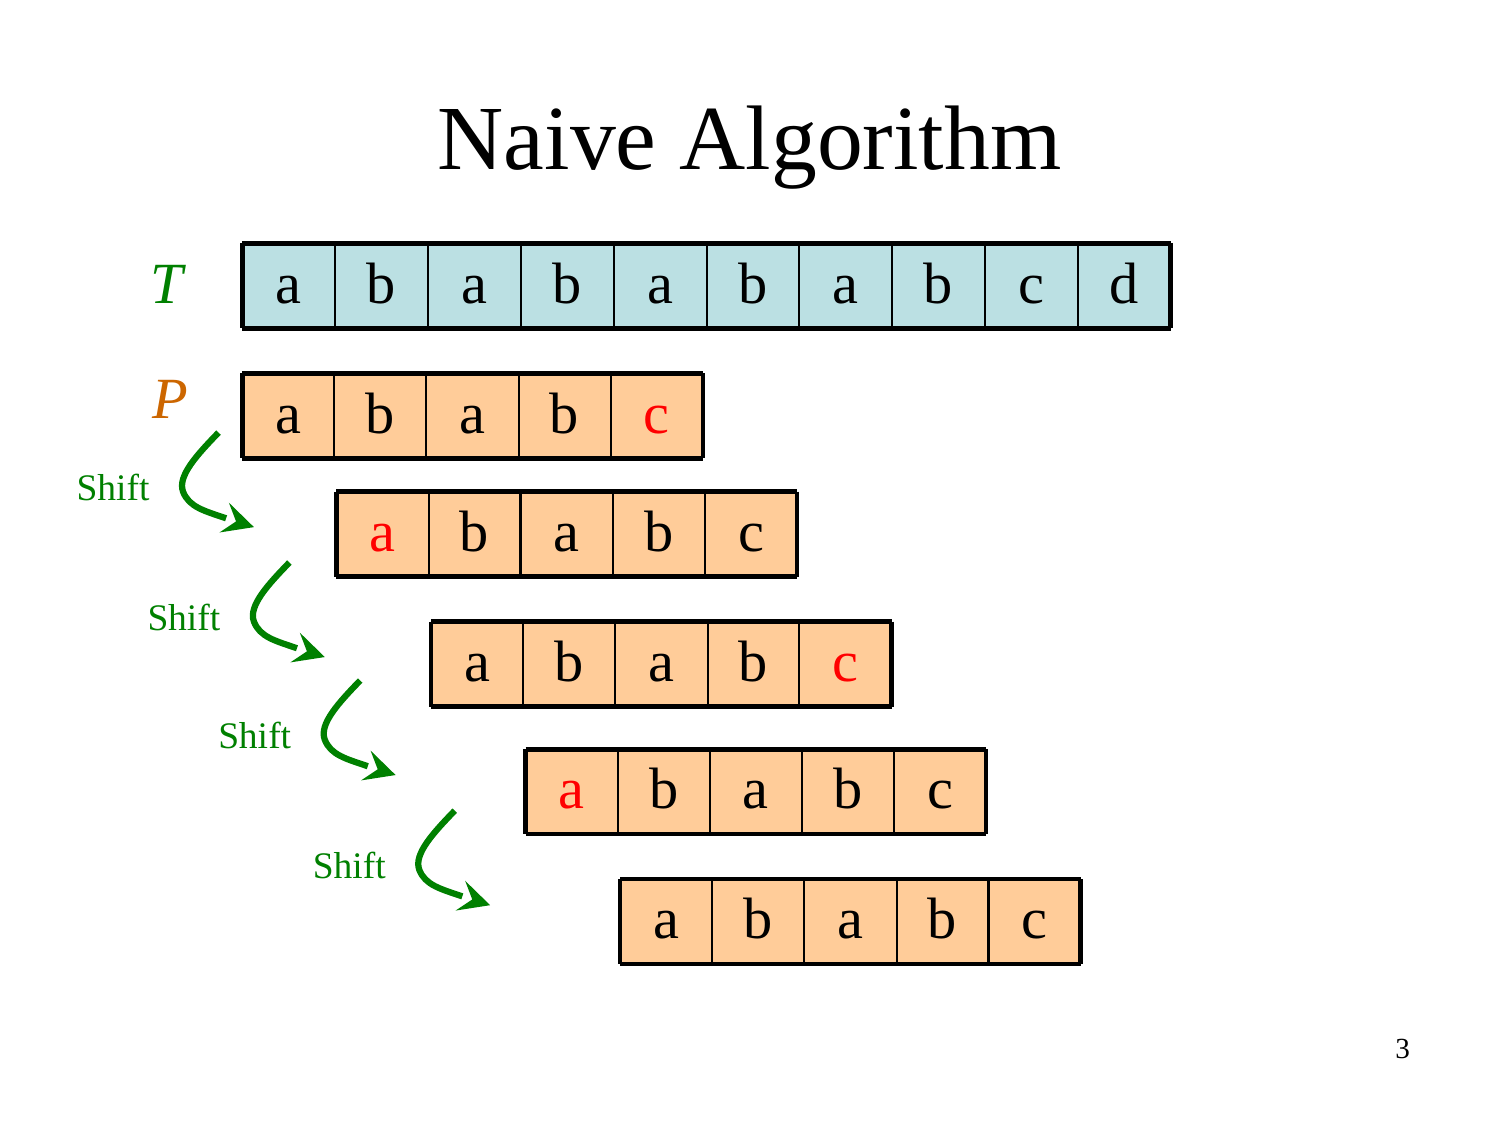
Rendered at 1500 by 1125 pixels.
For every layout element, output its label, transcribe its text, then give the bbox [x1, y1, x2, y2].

text_box T [135, 243, 199, 324]
text_box Shift [203, 707, 307, 765]
text_box a [433, 624, 522, 704]
text_box b [619, 752, 709, 832]
text_box c [895, 752, 984, 832]
text_box a [339, 494, 428, 574]
text_box b [336, 246, 427, 326]
text_box a [711, 752, 801, 832]
text_box c [612, 376, 701, 456]
text_box a [800, 246, 891, 326]
text_box Shift [132, 589, 236, 647]
text_box Shift [61, 459, 165, 517]
text_box a [805, 881, 896, 962]
text_box P [137, 359, 203, 440]
text_box b [708, 246, 798, 326]
text_box Shift [298, 837, 401, 895]
text_box a [427, 376, 518, 456]
text_box a [615, 246, 706, 326]
text_box b [803, 752, 893, 832]
text_box a [245, 246, 334, 326]
text_box a [622, 881, 711, 962]
text_box b [893, 246, 984, 326]
text_box d [1079, 246, 1168, 326]
text_box b [520, 376, 610, 456]
title Naive Algorithm [75, 45, 1426, 233]
text_box c [800, 624, 889, 704]
text_box c [706, 494, 795, 574]
text_box b [524, 624, 614, 704]
text_box b [335, 376, 425, 456]
text_box c [990, 881, 1078, 962]
text_box b [898, 881, 987, 962]
text_box a [528, 752, 617, 832]
text_box a [245, 376, 333, 456]
text_box b [713, 881, 803, 962]
text_box b [709, 624, 798, 704]
text_box b [522, 246, 613, 326]
text_box a [429, 246, 520, 326]
text_box a [522, 494, 612, 574]
text_box a [616, 624, 707, 704]
text_box b [614, 494, 704, 574]
text_box c [986, 246, 1077, 326]
text_box b [430, 494, 519, 574]
